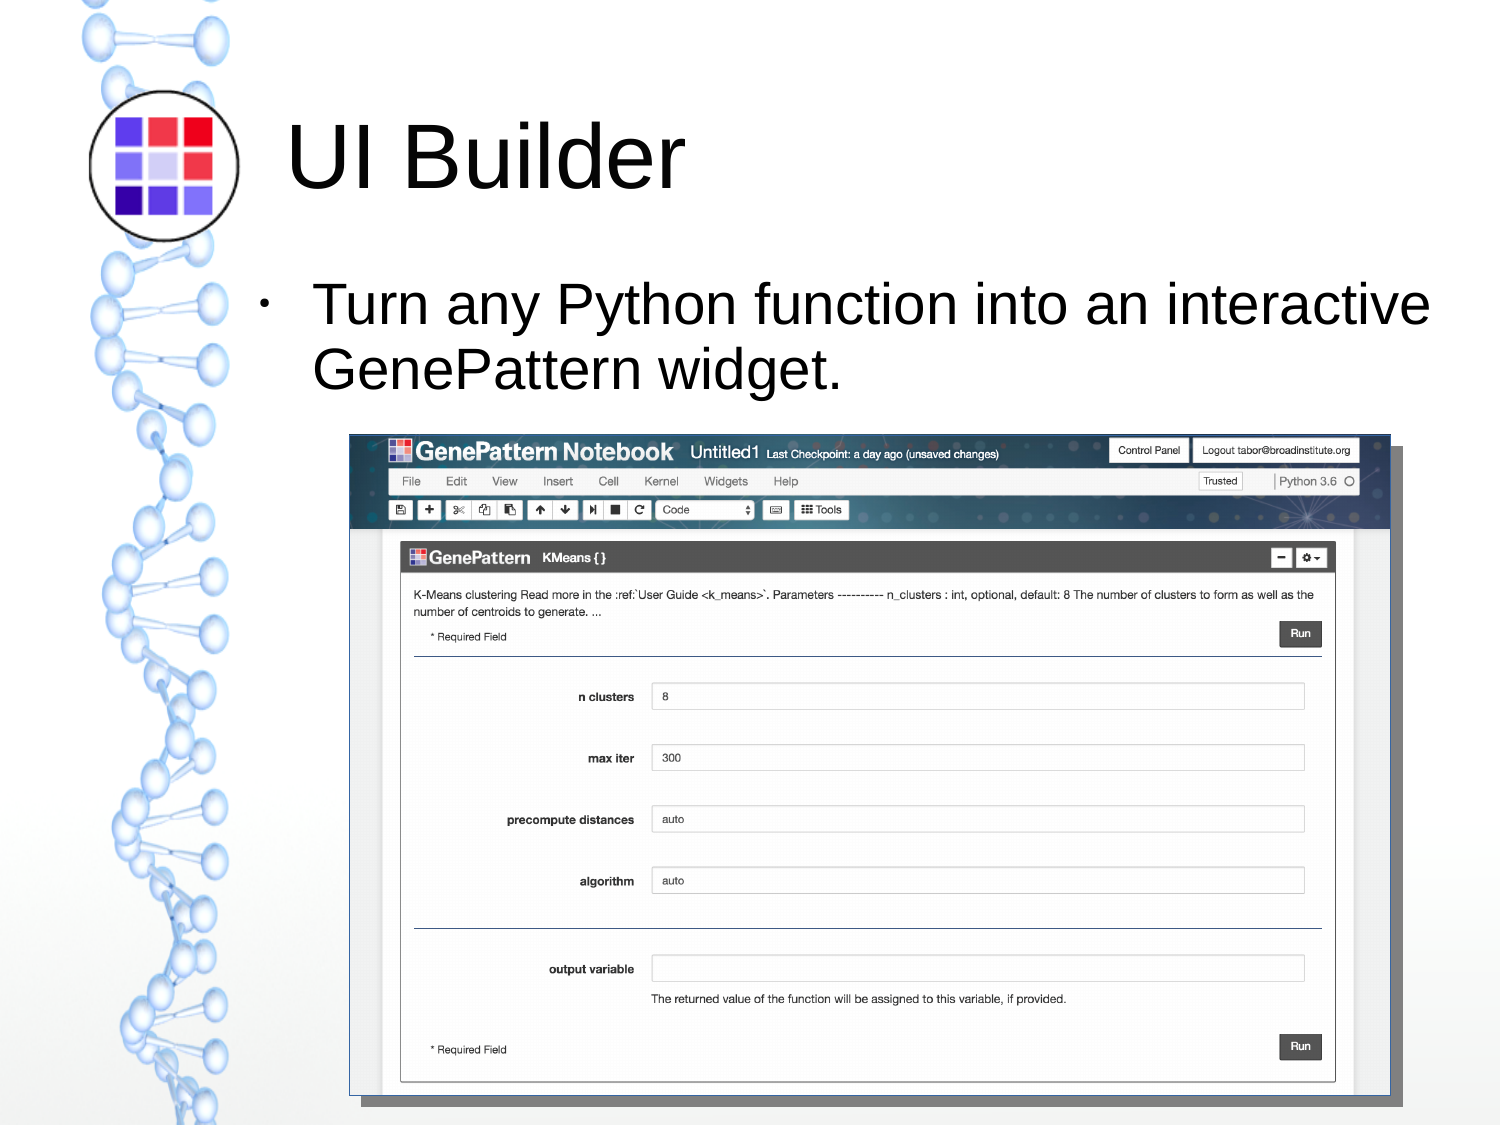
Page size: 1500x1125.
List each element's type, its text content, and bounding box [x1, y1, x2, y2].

picture [0, 0, 1500, 1125]
title UI Builder [285, 36, 1426, 271]
list Turn any Python function into an interactive GenePattern widget. [241, 271, 1447, 924]
